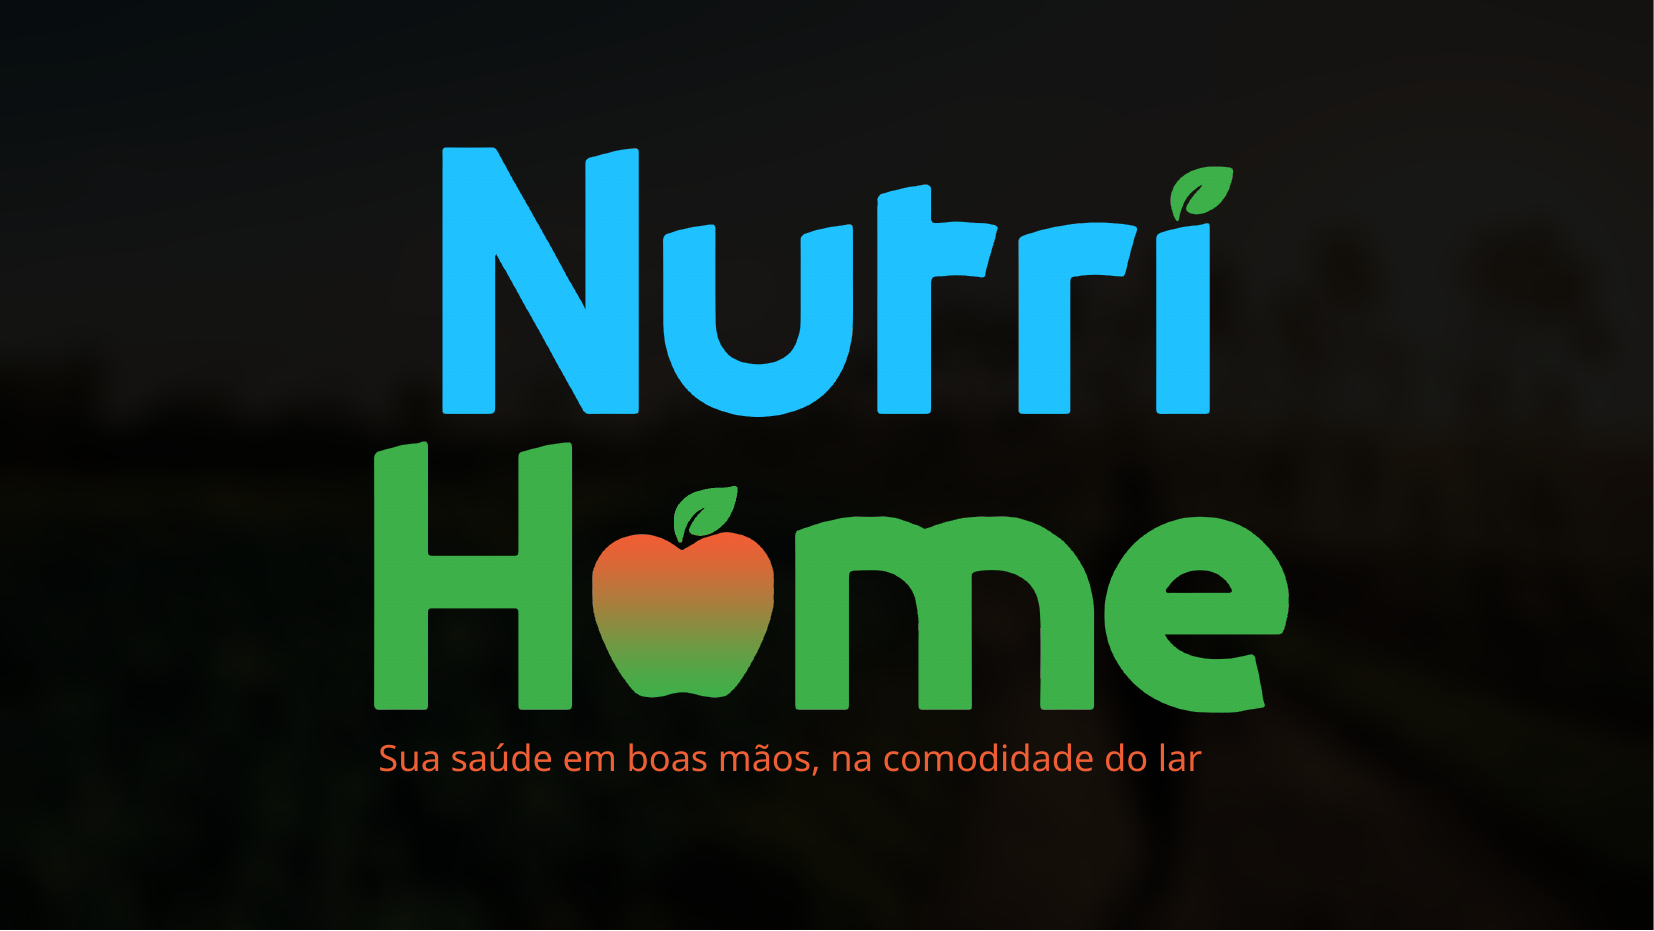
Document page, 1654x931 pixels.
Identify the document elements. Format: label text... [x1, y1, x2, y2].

text_box Sua saúde em boas mãos, na comodidade do lar [363, 724, 1294, 789]
picture [0, 0, 1654, 930]
